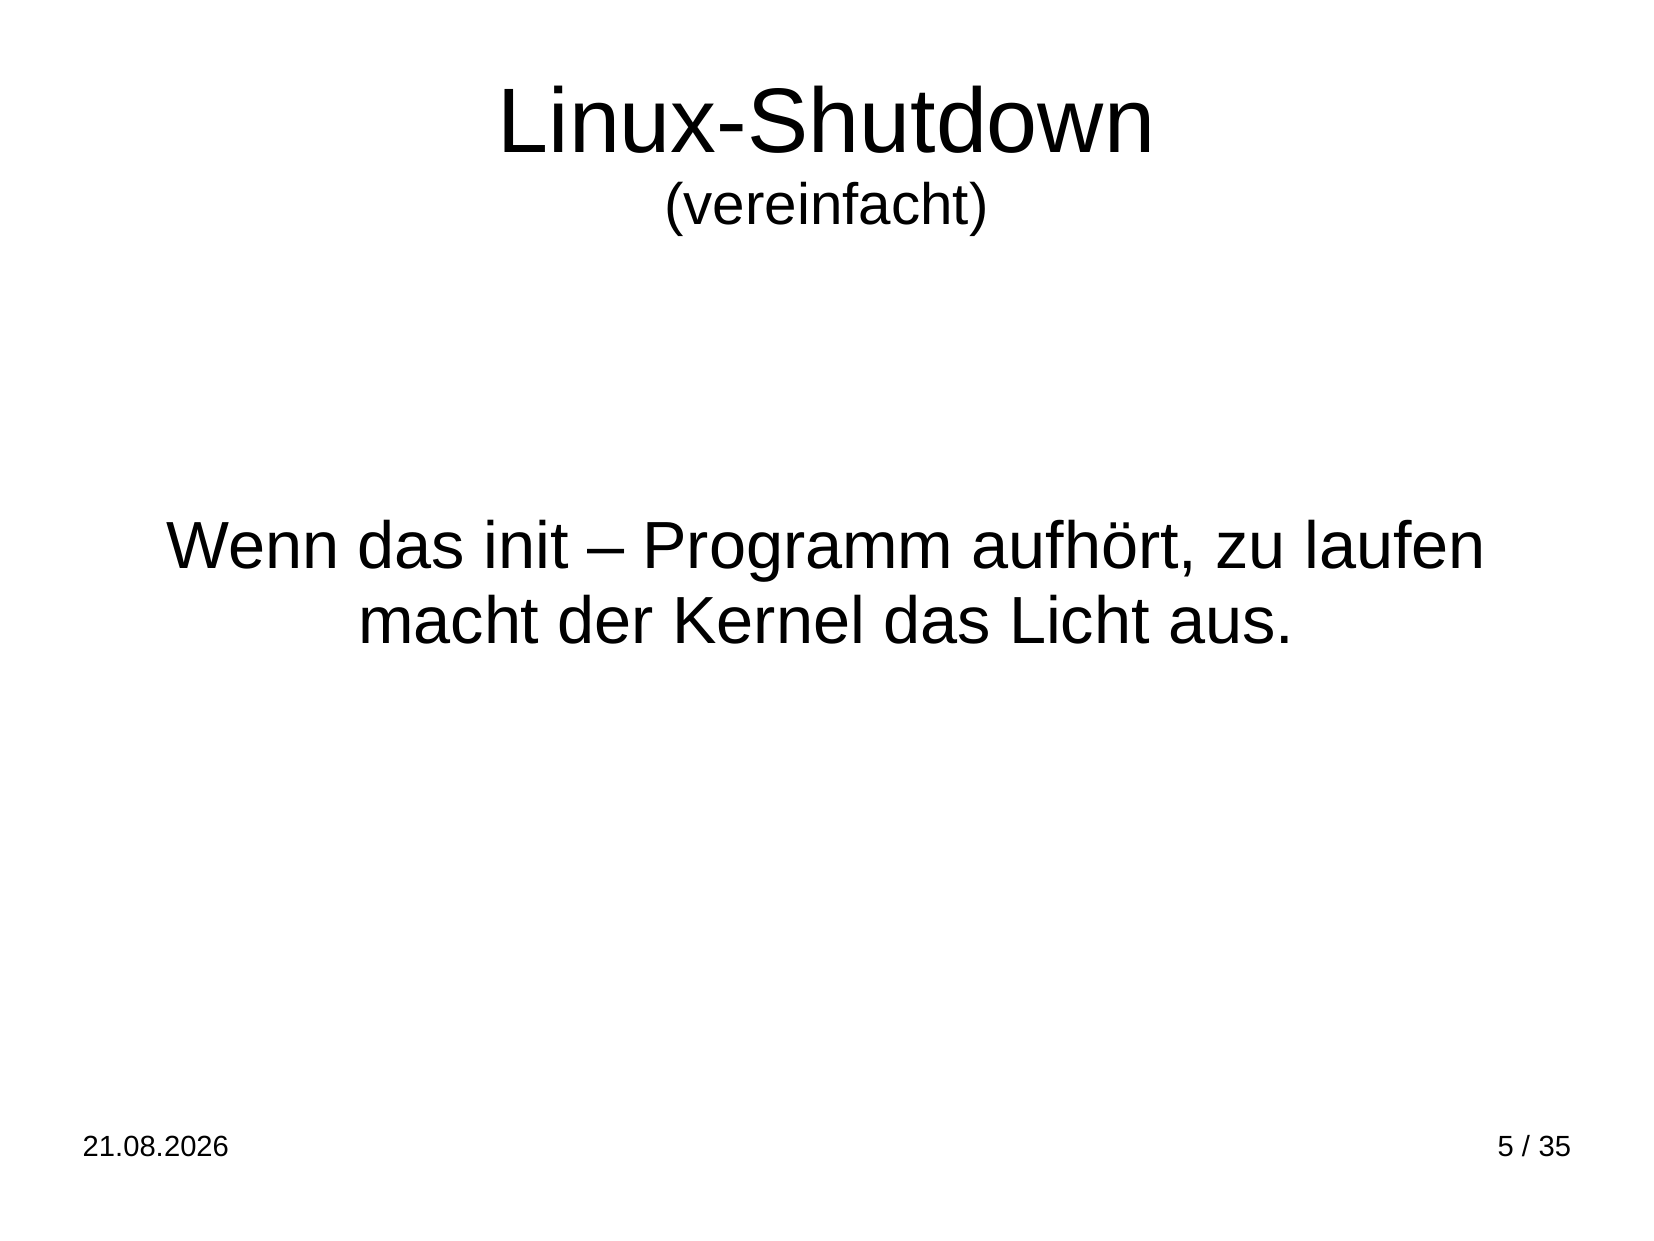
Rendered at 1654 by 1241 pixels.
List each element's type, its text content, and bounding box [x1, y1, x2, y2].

list Wenn das init – Programm aufhört, zu laufen macht der Kernel das Licht aus. [82, 507, 1571, 726]
title Linux-Shutdown (vereinfacht) [82, 49, 1571, 257]
